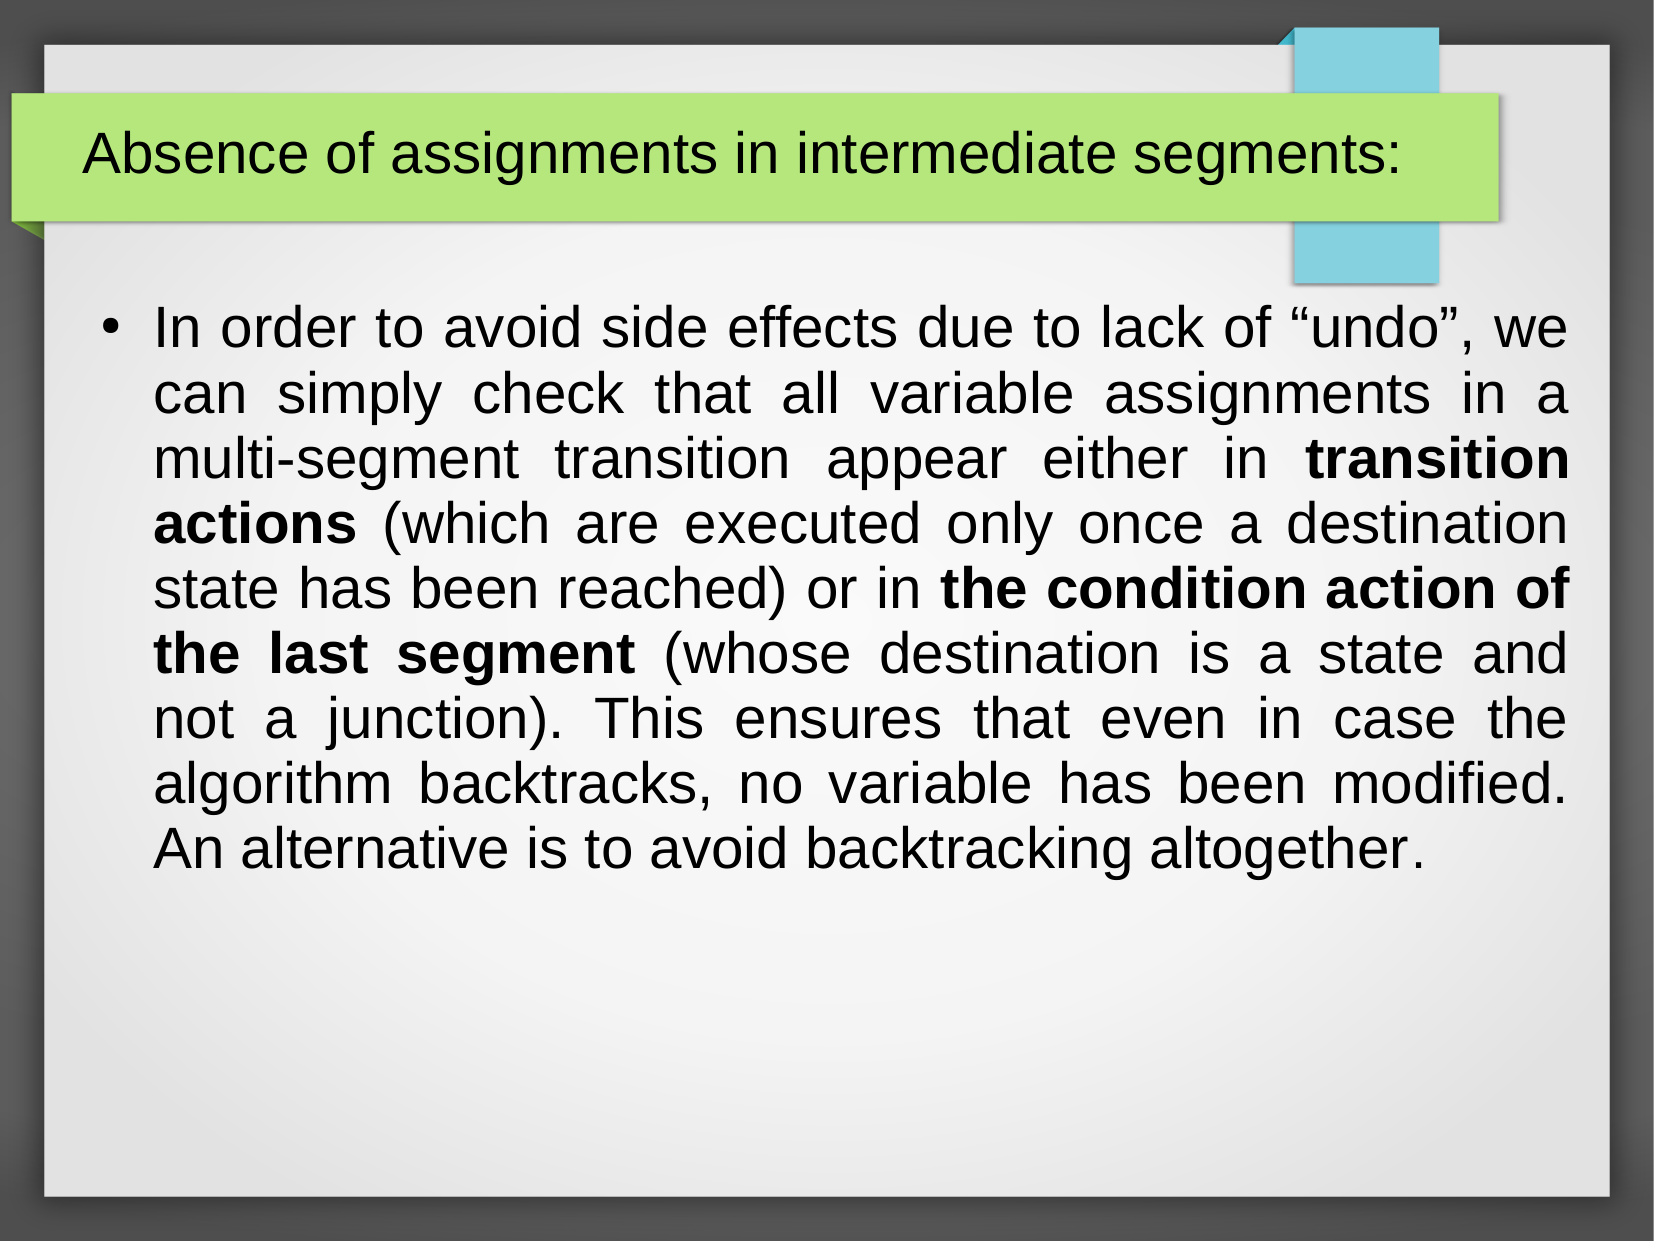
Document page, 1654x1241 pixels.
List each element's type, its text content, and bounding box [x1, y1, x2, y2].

list In order to avoid side effects due to lack of “undo”, we can simply check that all variable assignments in a multi-segment transition appear either in transition actions (which are executed only once a destination state has been reached) or in the condition action of the last segment (whose destination is a state and not a junction). This ensures that even in case the algorithm backtracks, no variable has been modified. An alternative is to avoid backtracking altogether. [82, 295, 1571, 1015]
picture [0, 0, 1654, 1241]
title Absence of assignments in intermediate segments: [82, 94, 1501, 213]
